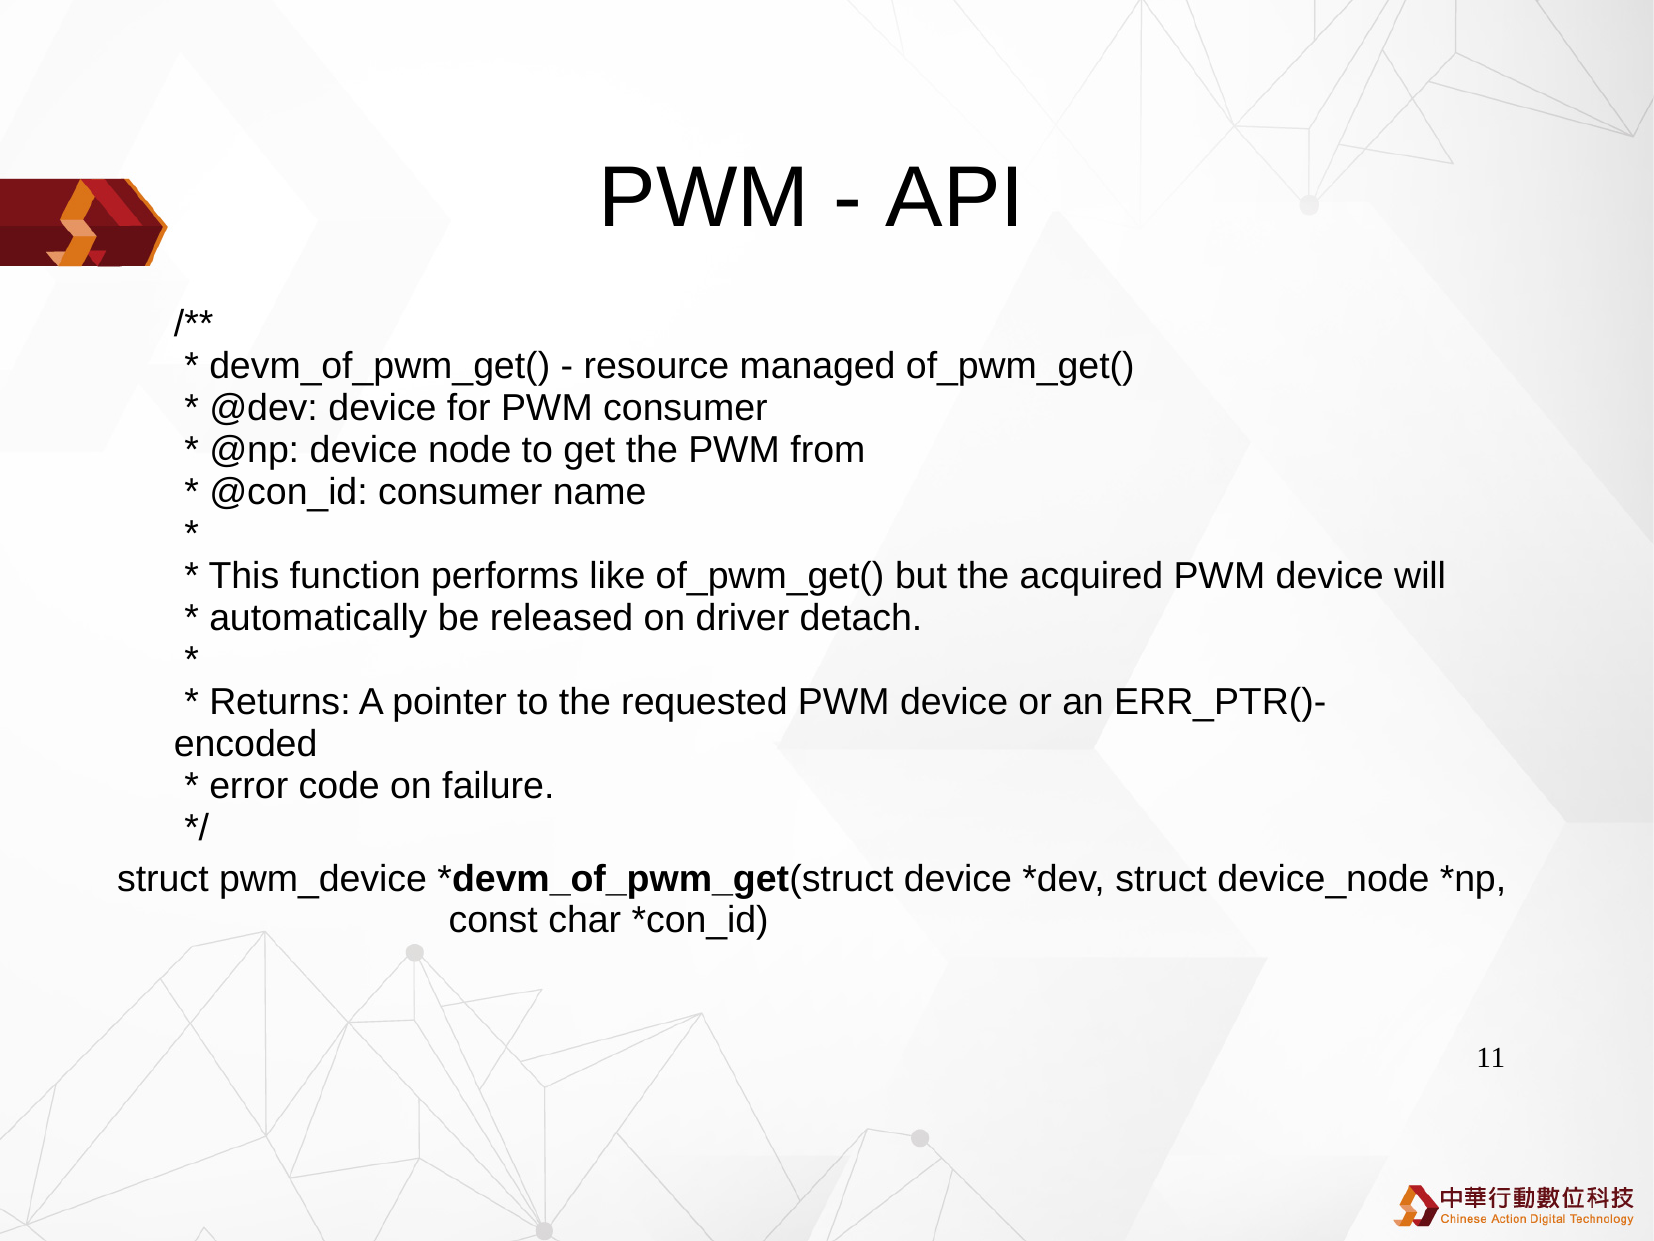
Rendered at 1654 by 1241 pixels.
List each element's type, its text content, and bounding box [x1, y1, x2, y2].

title PWM - API [118, 112, 1506, 281]
text_box struct pwm_device *devm_of_pwm_get(struct device *dev, struct device_node *np, const char *con_id) [102, 849, 1543, 991]
text_box /** * devm_of_pwm_get() - resource managed of_pwm_get() * @dev: device for PWM consumer * @np: device node to get the PWM from * @con_id: consumer name * * This function performs like of_pwm_get() but the acquired PWM device will * automatically be released on driver detach. * * Returns: A pointer to the requested PWM device or an ERR_PTR()-encoded * error code on failure. */ [159, 294, 1486, 814]
picture [0, 0, 1654, 1241]
